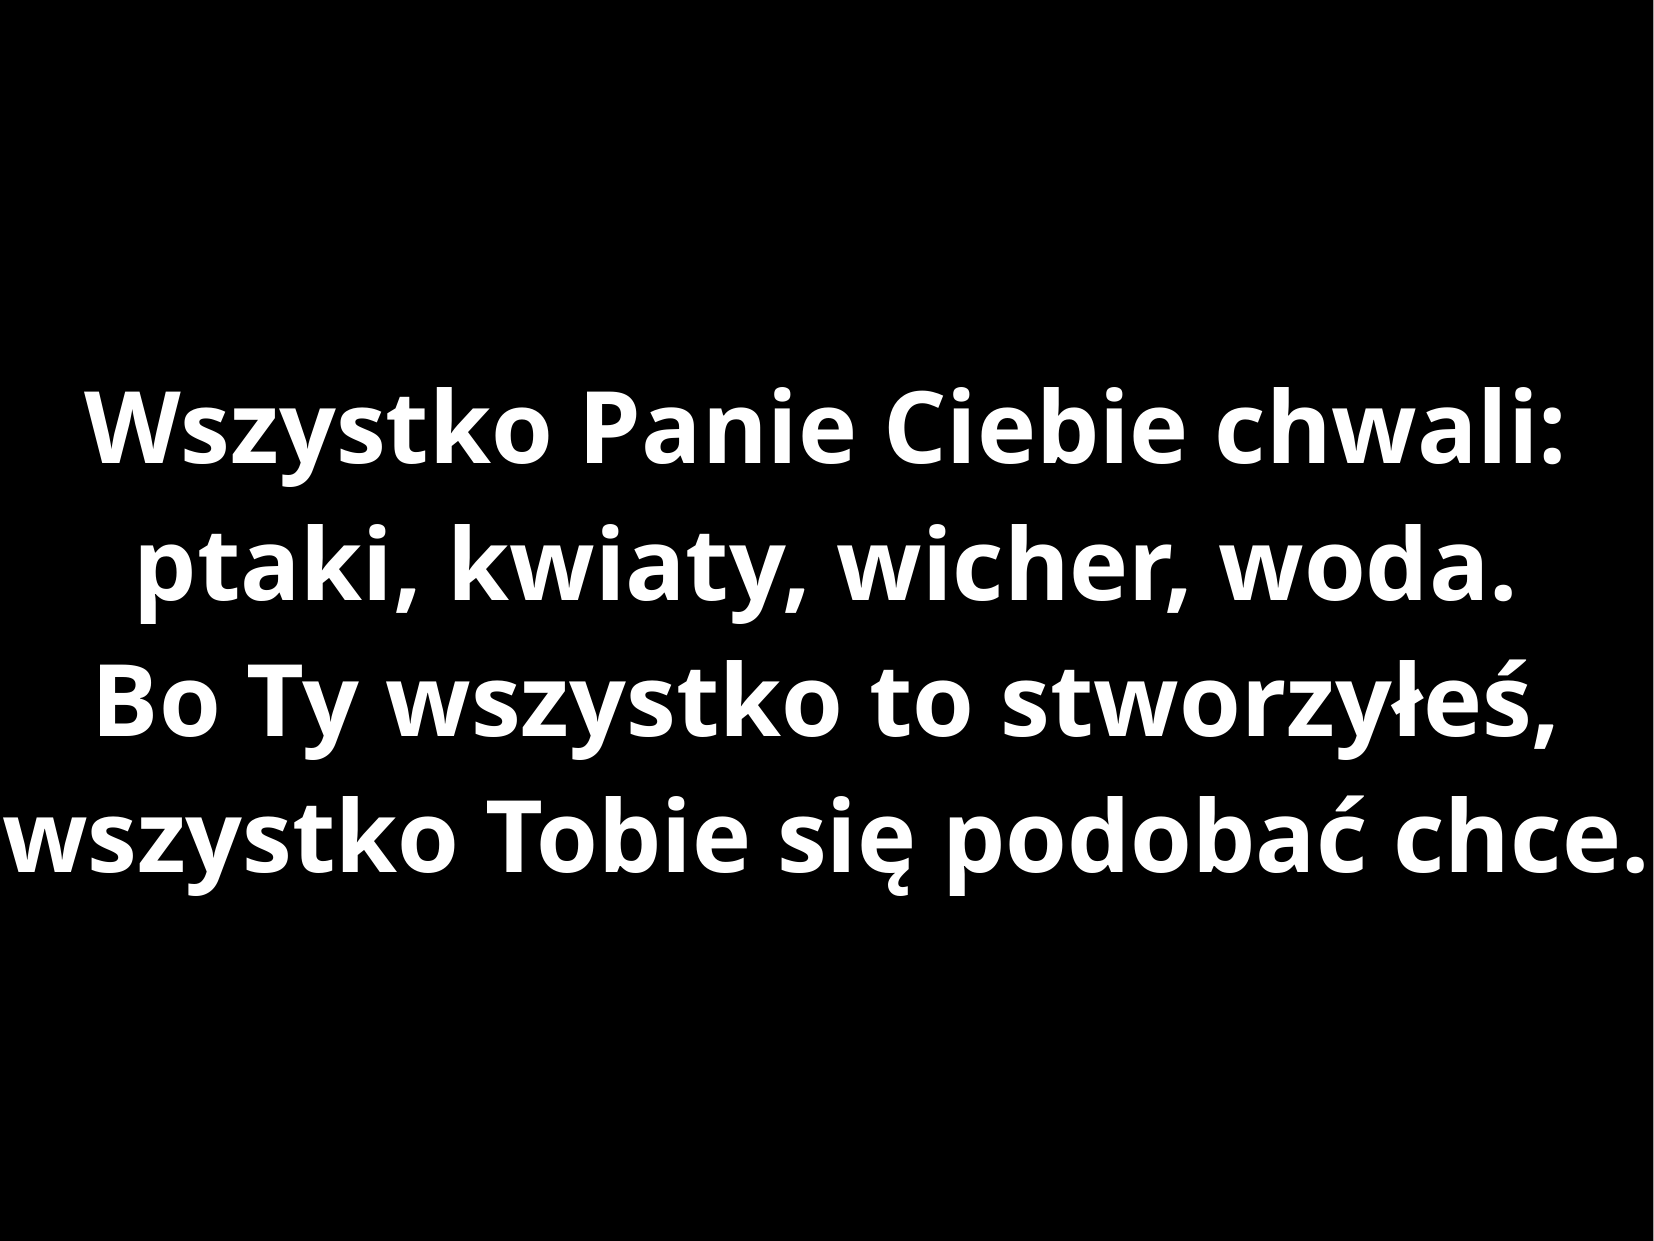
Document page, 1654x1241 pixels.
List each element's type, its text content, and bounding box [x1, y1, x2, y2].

title Wszystko Panie Ciebie chwali: ptaki, kwiaty, wicher, woda. Bo Ty wszystko to stworzyłeś, wszystko Tobie się podobać chce. [0, 0, 1654, 1241]
